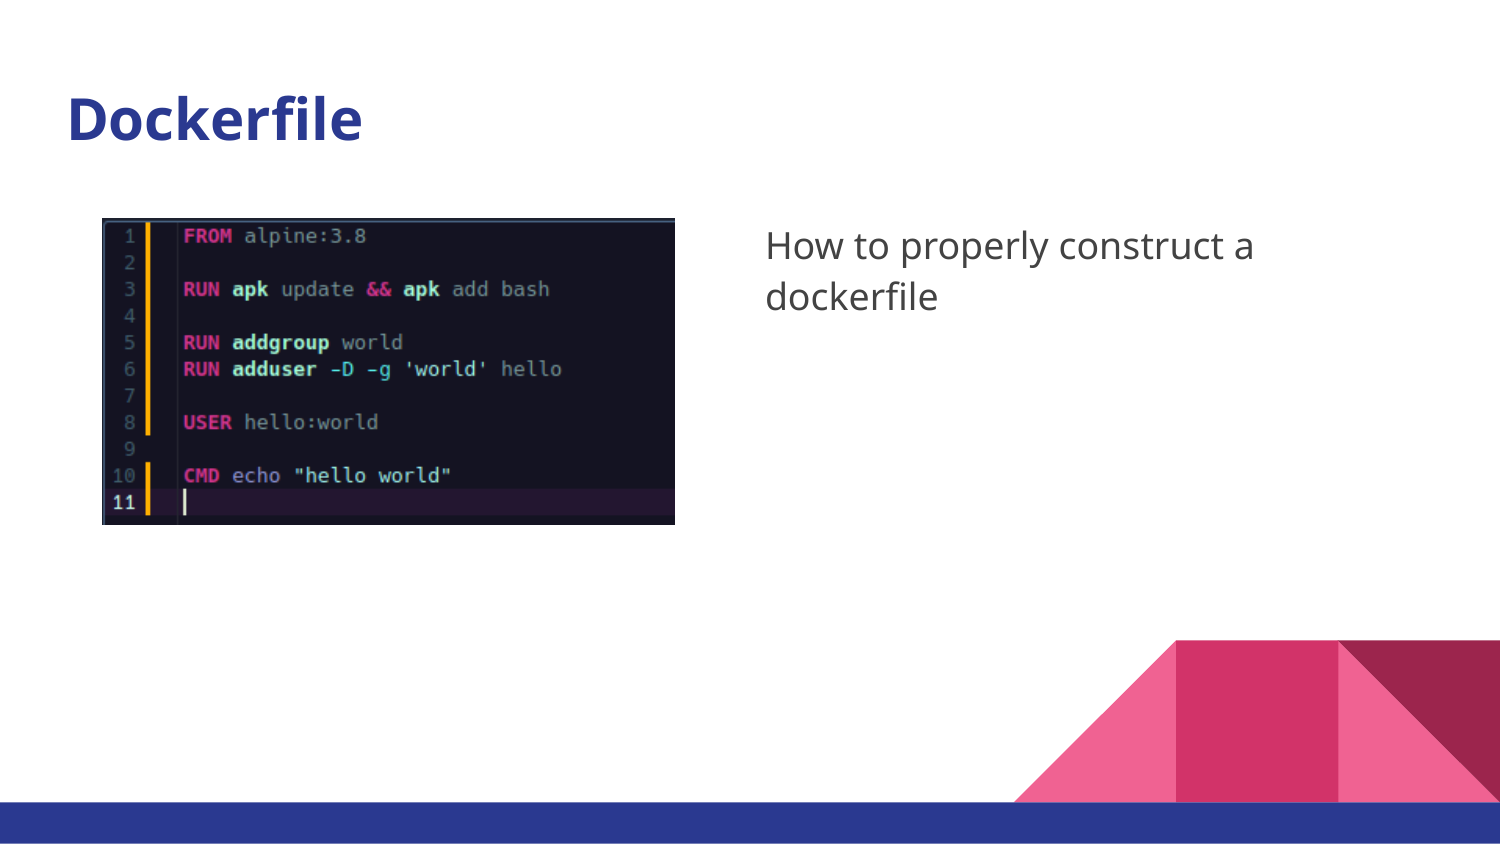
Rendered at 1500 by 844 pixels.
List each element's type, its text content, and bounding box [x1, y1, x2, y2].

list How to properly construct a dockerfile [750, 199, 1449, 748]
title Dockerfile [51, 67, 1449, 167]
picture [102, 218, 675, 525]
